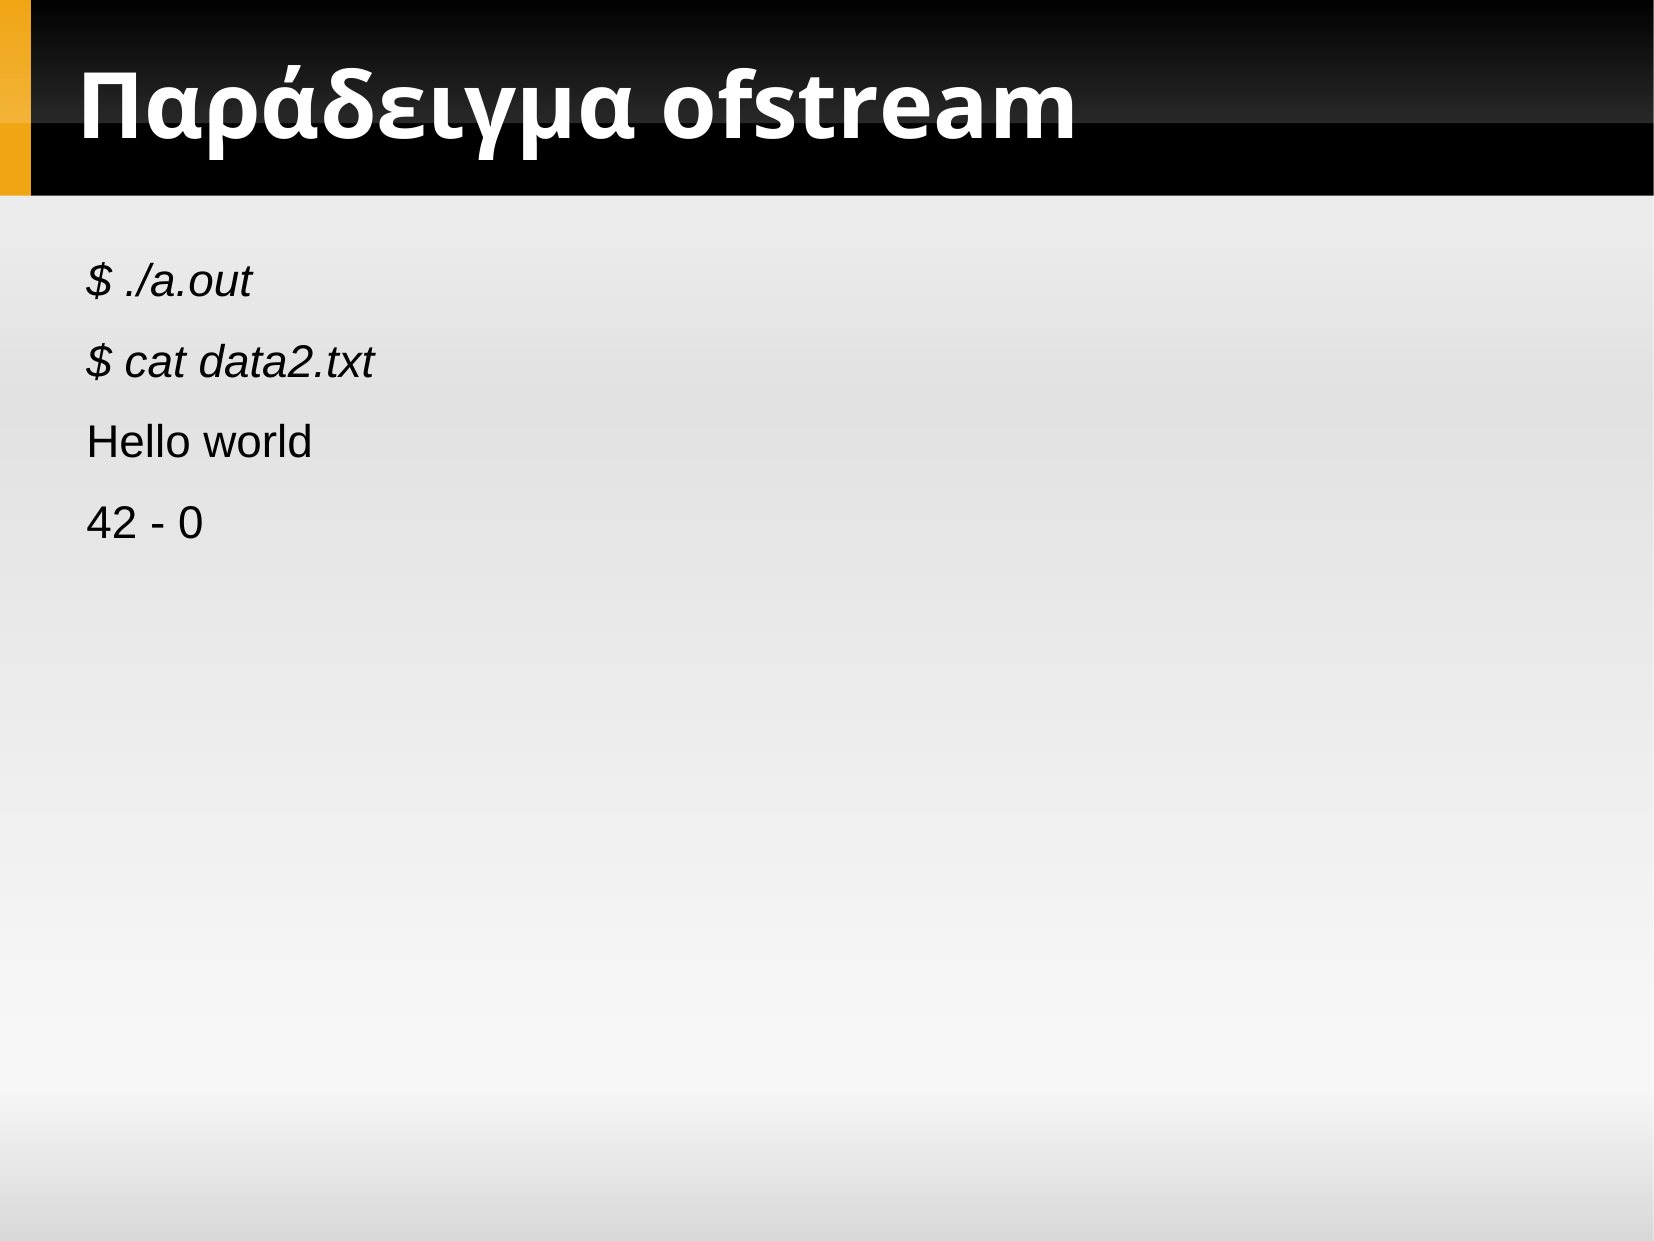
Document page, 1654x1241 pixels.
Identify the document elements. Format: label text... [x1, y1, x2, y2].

picture [0, 0, 1654, 1241]
list $ ./a.out $ cat data2.txt Hello world 42 - 0 [75, 254, 1651, 1059]
title Παράδειγμα οfstream [76, 0, 1565, 208]
